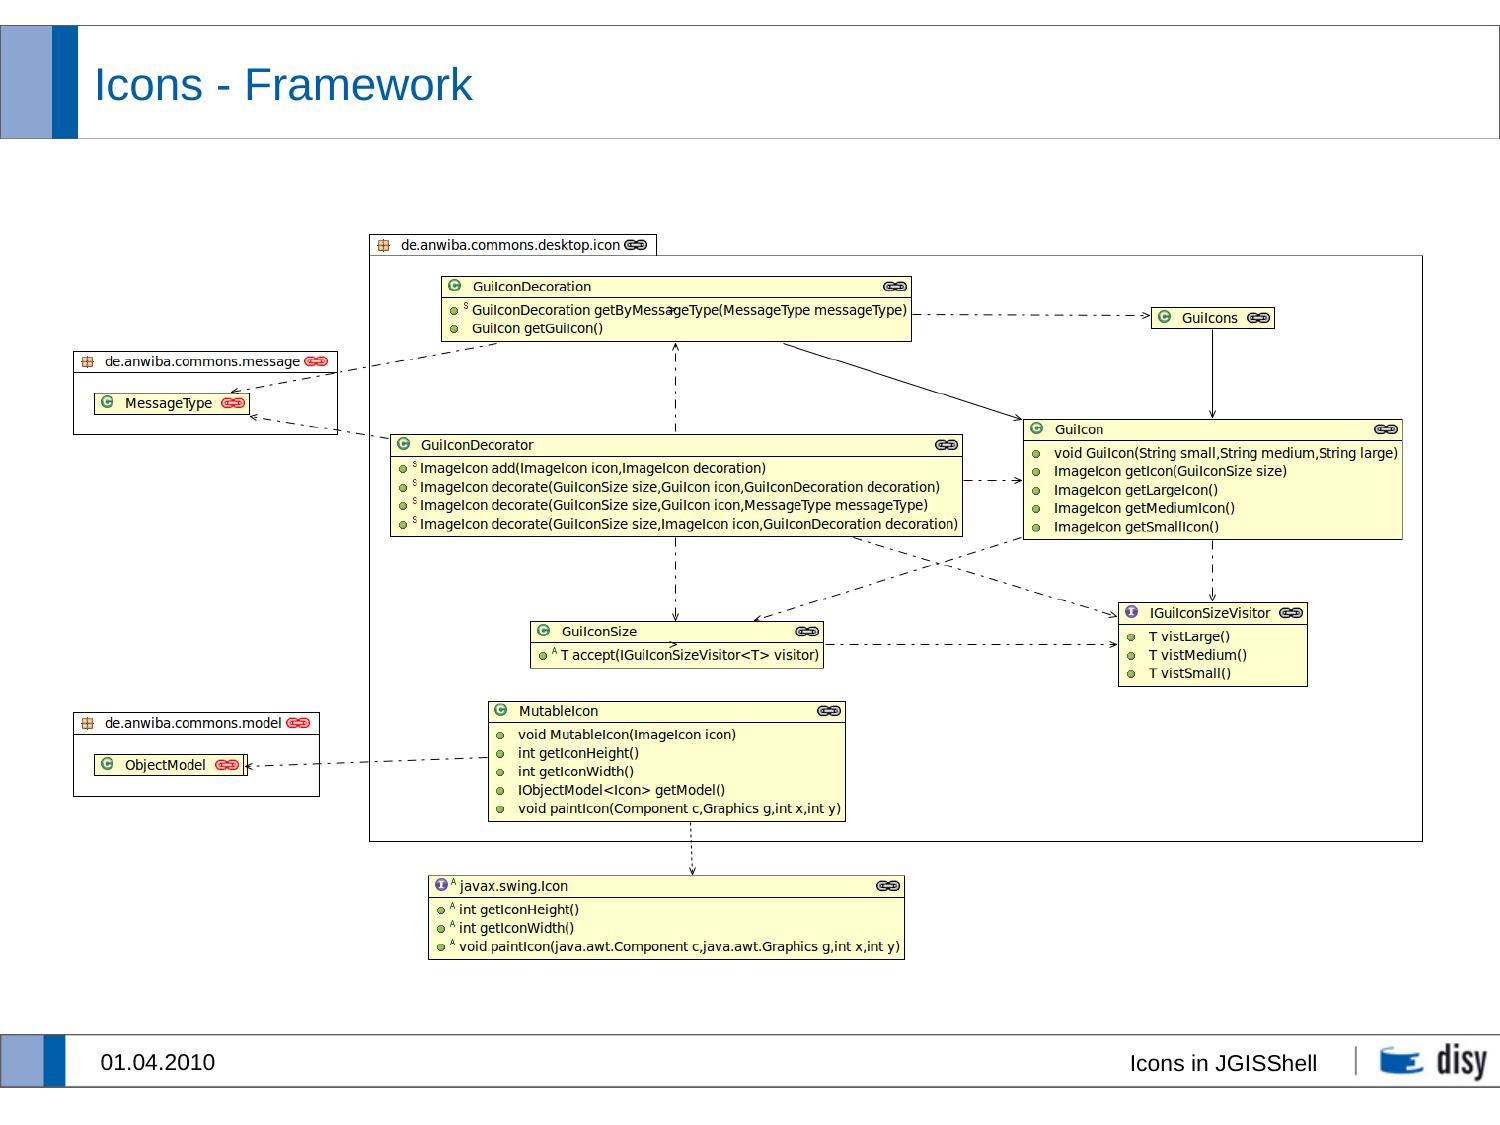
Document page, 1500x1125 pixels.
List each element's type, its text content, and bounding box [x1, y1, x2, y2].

picture [0, 1034, 1500, 1088]
title Icons - Framework [79, 33, 1459, 132]
picture [37, 187, 1478, 1013]
picture [0, 25, 1500, 139]
